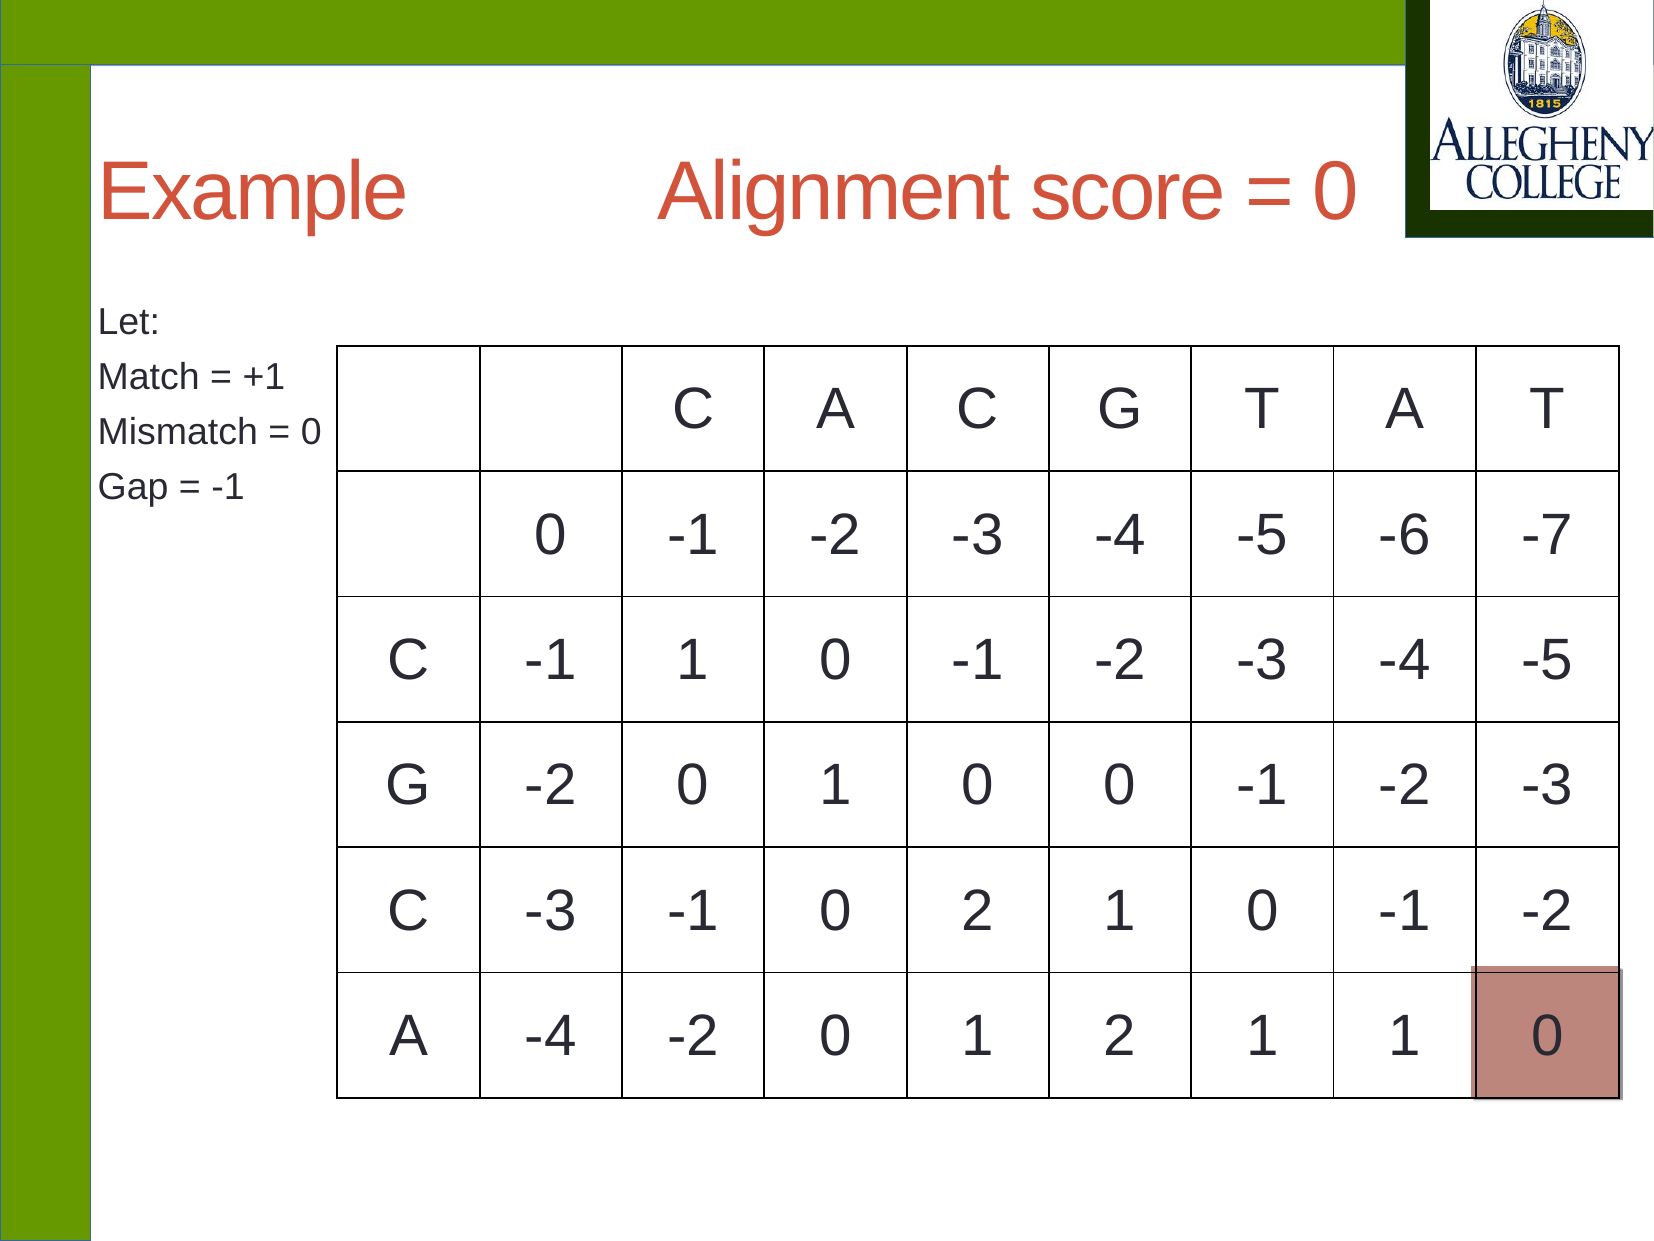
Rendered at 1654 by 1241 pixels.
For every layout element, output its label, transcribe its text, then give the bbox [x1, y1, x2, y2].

table_cell 0 [1050, 723, 1190, 846]
table_cell -3 [1192, 597, 1333, 721]
table_cell -1 [623, 848, 763, 972]
table_cell -5 [1192, 472, 1333, 596]
table_header G [1050, 347, 1190, 470]
table_cell 1 [623, 597, 763, 721]
table_cell 1 [1050, 848, 1190, 972]
table_cell 0 [765, 848, 906, 972]
table_cell 1 [1192, 973, 1333, 1097]
table_header C [623, 347, 763, 470]
text_box [0, 0, 1654, 1241]
table_cell -2 [481, 723, 621, 846]
table_cell -5 [1477, 597, 1618, 721]
table_cell [338, 472, 479, 596]
table_cell -1 [1192, 723, 1333, 846]
table_cell -1 [1334, 848, 1475, 972]
table_cell -7 [1477, 472, 1618, 596]
table_cell 2 [908, 848, 1048, 972]
table_header A [765, 347, 906, 470]
table_cell -1 [623, 472, 763, 596]
title Example Alignment score = 0 [91, 96, 1571, 276]
table_cell 0 [481, 472, 621, 596]
table_cell -6 [1334, 472, 1475, 596]
table_cell -1 [908, 597, 1048, 721]
table_cell 1 [1334, 973, 1475, 1097]
table_cell C [338, 848, 479, 972]
table_header T [1192, 347, 1333, 470]
table_cell 1 [908, 973, 1048, 1097]
table_header T [1477, 347, 1618, 470]
table_cell -3 [1477, 723, 1618, 846]
table_cell 0 [908, 723, 1048, 846]
table_header C [908, 347, 1048, 470]
table_cell G [338, 723, 479, 846]
table_cell 0 [623, 723, 763, 846]
table_header [338, 347, 479, 470]
table_cell -4 [1334, 597, 1475, 721]
table_cell 0 [1477, 973, 1618, 1097]
table_cell -4 [481, 973, 621, 1097]
table_cell -2 [765, 472, 906, 596]
table_cell 2 [1050, 973, 1190, 1097]
table_header [481, 347, 621, 470]
table_cell -3 [481, 848, 621, 972]
table_cell 0 [1192, 848, 1333, 972]
table_header A [1334, 347, 1475, 470]
table_cell -4 [1050, 472, 1190, 596]
table_cell A [338, 973, 479, 1097]
table_cell -3 [908, 472, 1048, 596]
list Let: Match = +1 Mismatch = 0 Gap = -1 [91, 289, 454, 517]
table_cell -1 [481, 597, 621, 721]
table_cell -2 [1050, 597, 1190, 721]
table_cell -2 [1334, 723, 1475, 846]
table_cell -2 [1477, 848, 1618, 972]
table_cell C [338, 597, 479, 721]
table_cell 1 [765, 723, 906, 846]
picture [1430, 0, 1654, 210]
table_cell 0 [765, 973, 906, 1097]
table_cell 0 [765, 597, 906, 721]
table_cell -2 [623, 973, 763, 1097]
